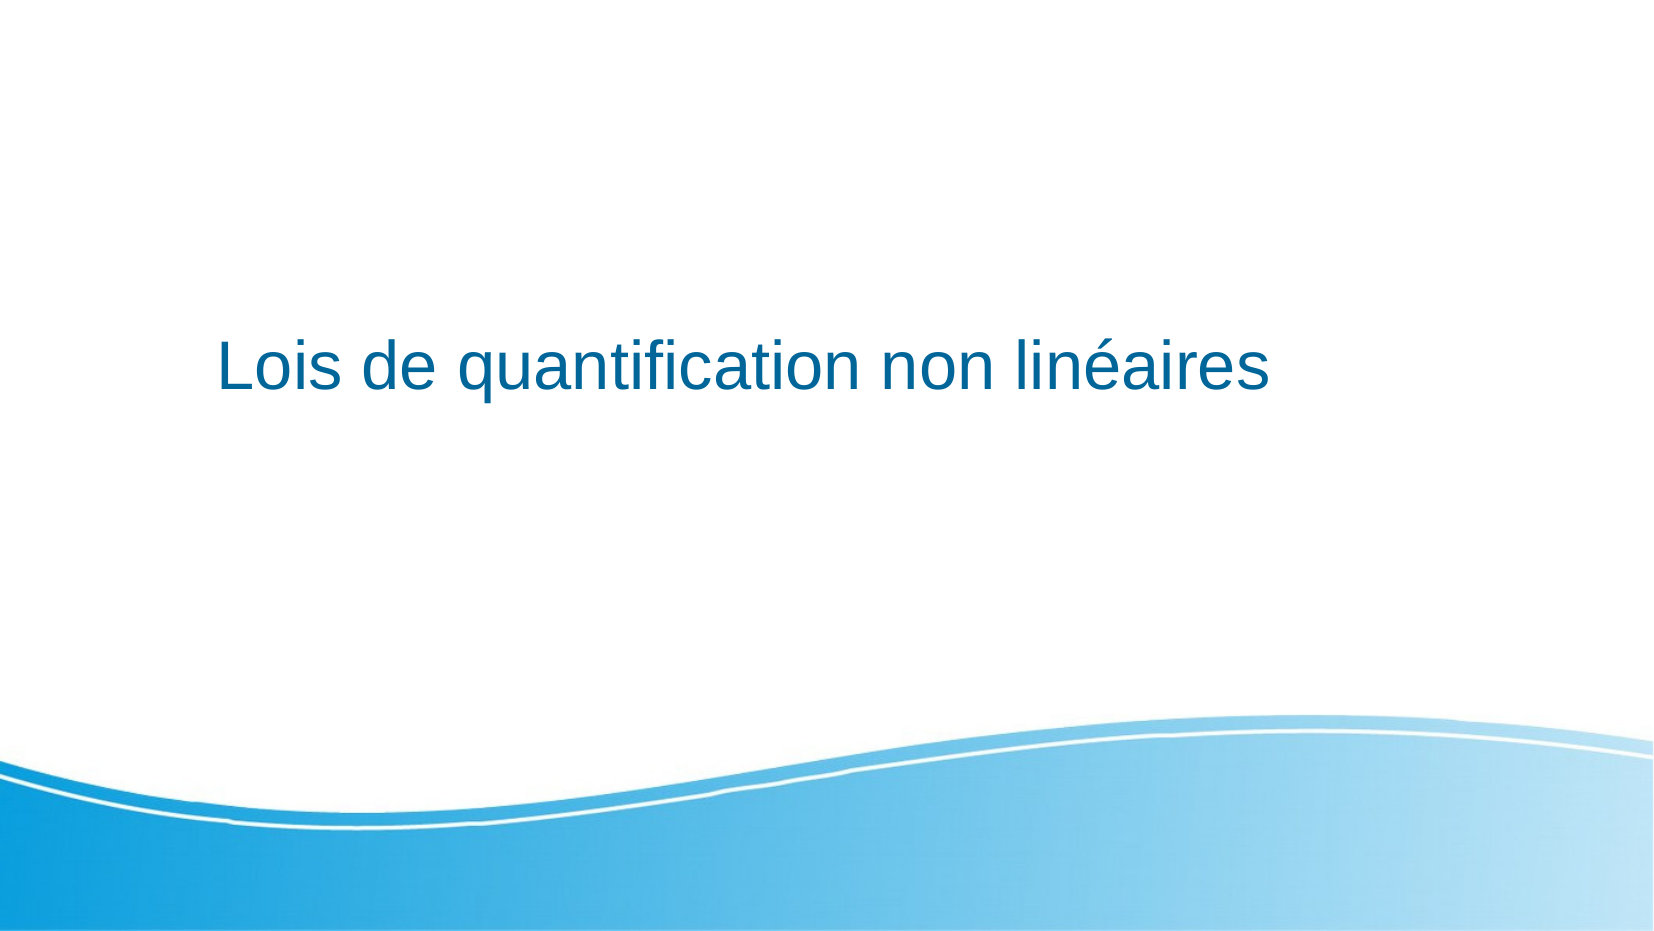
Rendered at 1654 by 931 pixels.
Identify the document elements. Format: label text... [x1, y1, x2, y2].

title Lois de quantification non linéaires [0, 288, 1489, 444]
picture [0, 714, 1654, 931]
